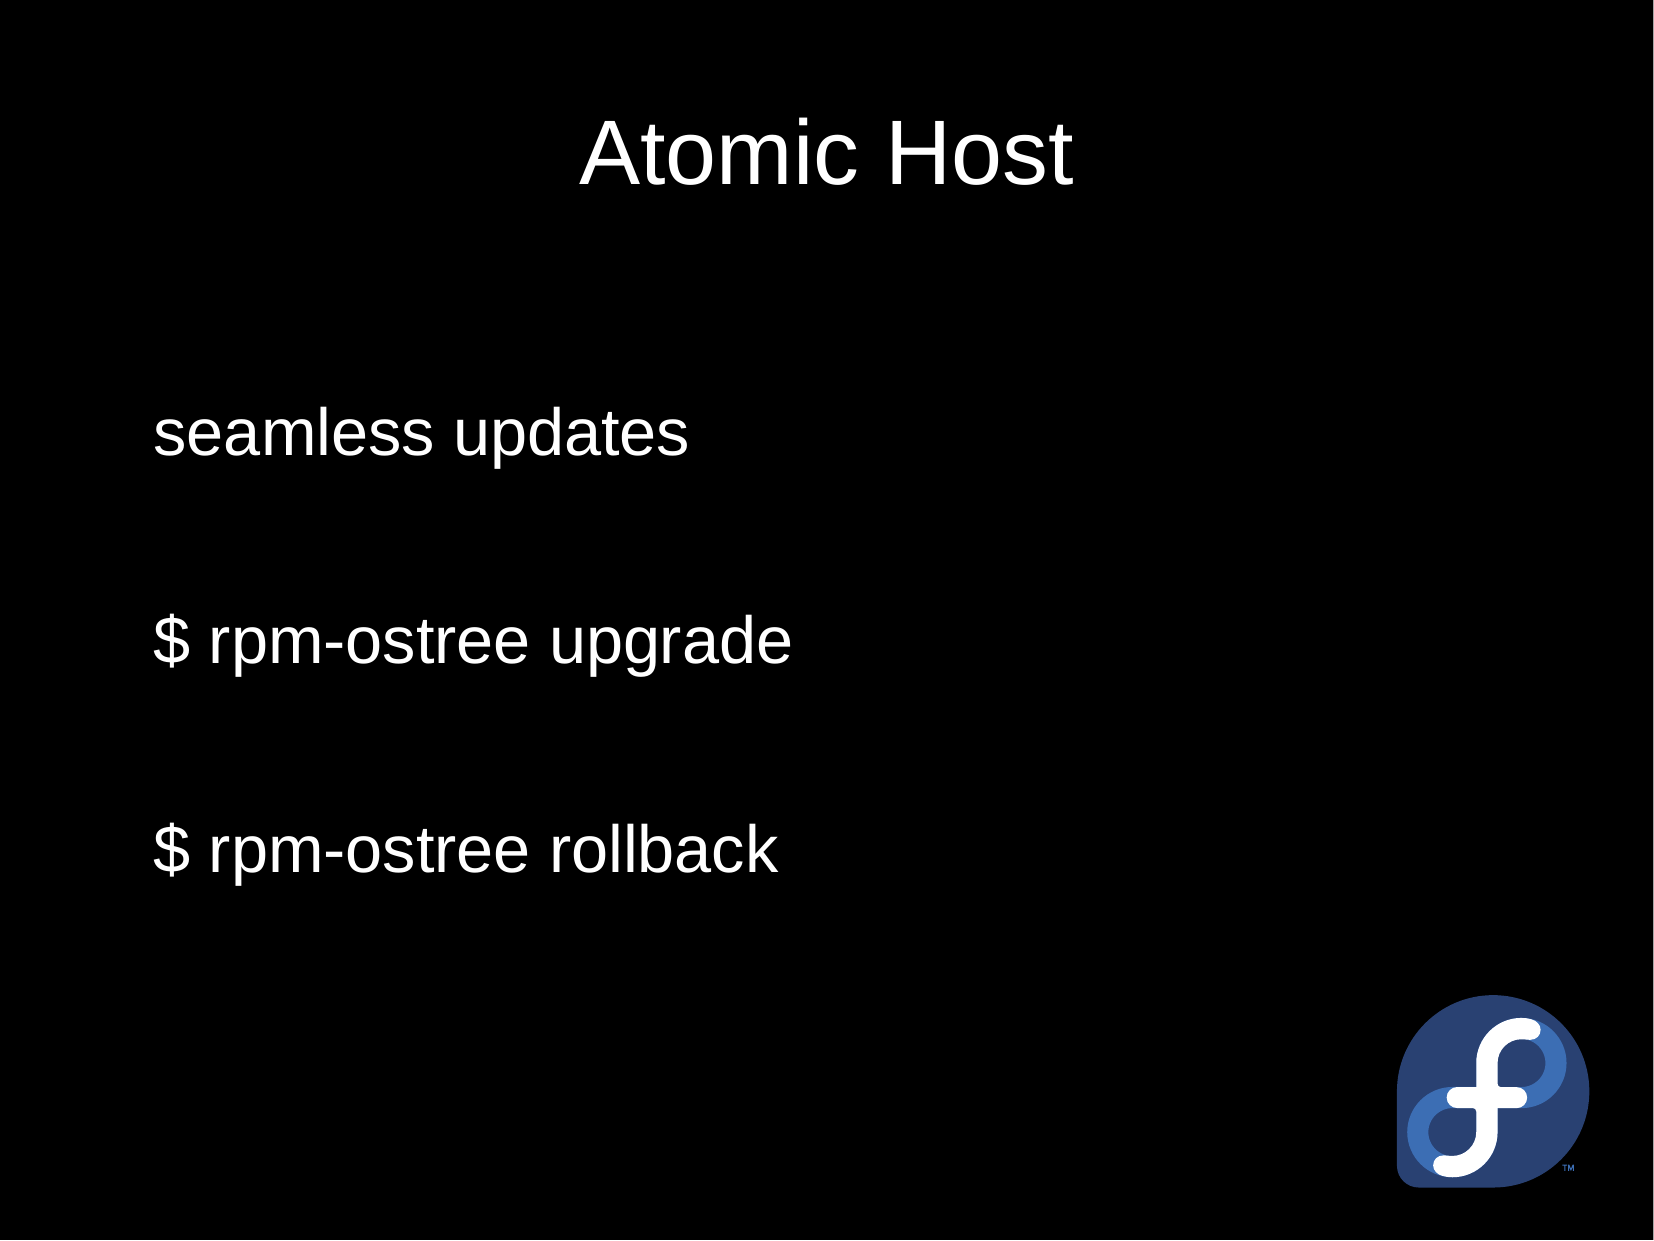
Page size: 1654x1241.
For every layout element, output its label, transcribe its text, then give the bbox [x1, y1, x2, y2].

title Atomic Host [82, 49, 1571, 257]
picture [1396, 994, 1591, 1189]
list seamless updates $ rpm-ostree upgrade $ rpm-ostree rollback [82, 290, 1571, 1010]
